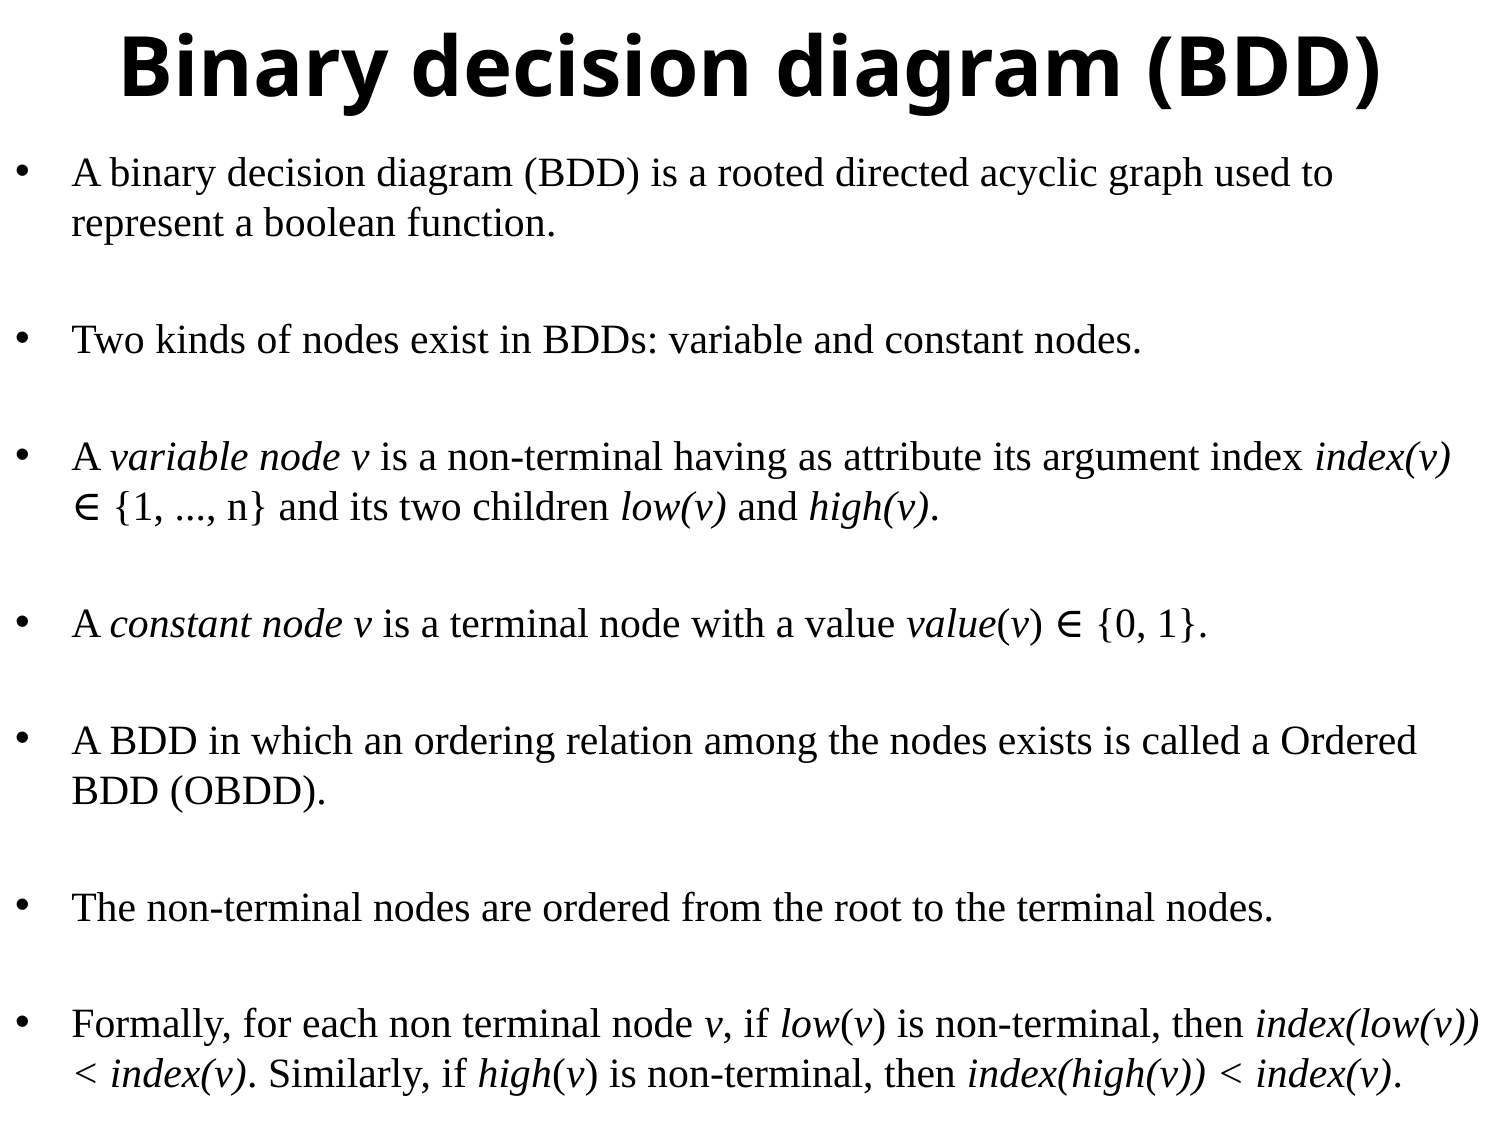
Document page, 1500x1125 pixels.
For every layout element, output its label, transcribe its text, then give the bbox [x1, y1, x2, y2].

title Binary decision diagram (BDD) [75, 1, 1425, 125]
list A binary decision diagram (BDD) is a rooted directed acyclic graph used to represent a boolean function. Two kinds of nodes exist in BDDs: variable and constant nodes. A variable node v is a non-terminal having as attribute its argument index index(v) ∈ {1, ..., n} and its two children low(v) and high(v). A constant node v is a terminal node with a value value(v) ∈ {0, 1}. A BDD in which an ordering relation among the nodes exists is called a Ordered BDD (OBDD). The non-terminal nodes are ordered from the root to the terminal nodes. Formally, for each non terminal node v, if low(v) is non-terminal, then index(low(v)) < index(v). Similarly, if high(v) is non-terminal, then index(high(v)) < index(v). [0, 137, 1500, 1125]
